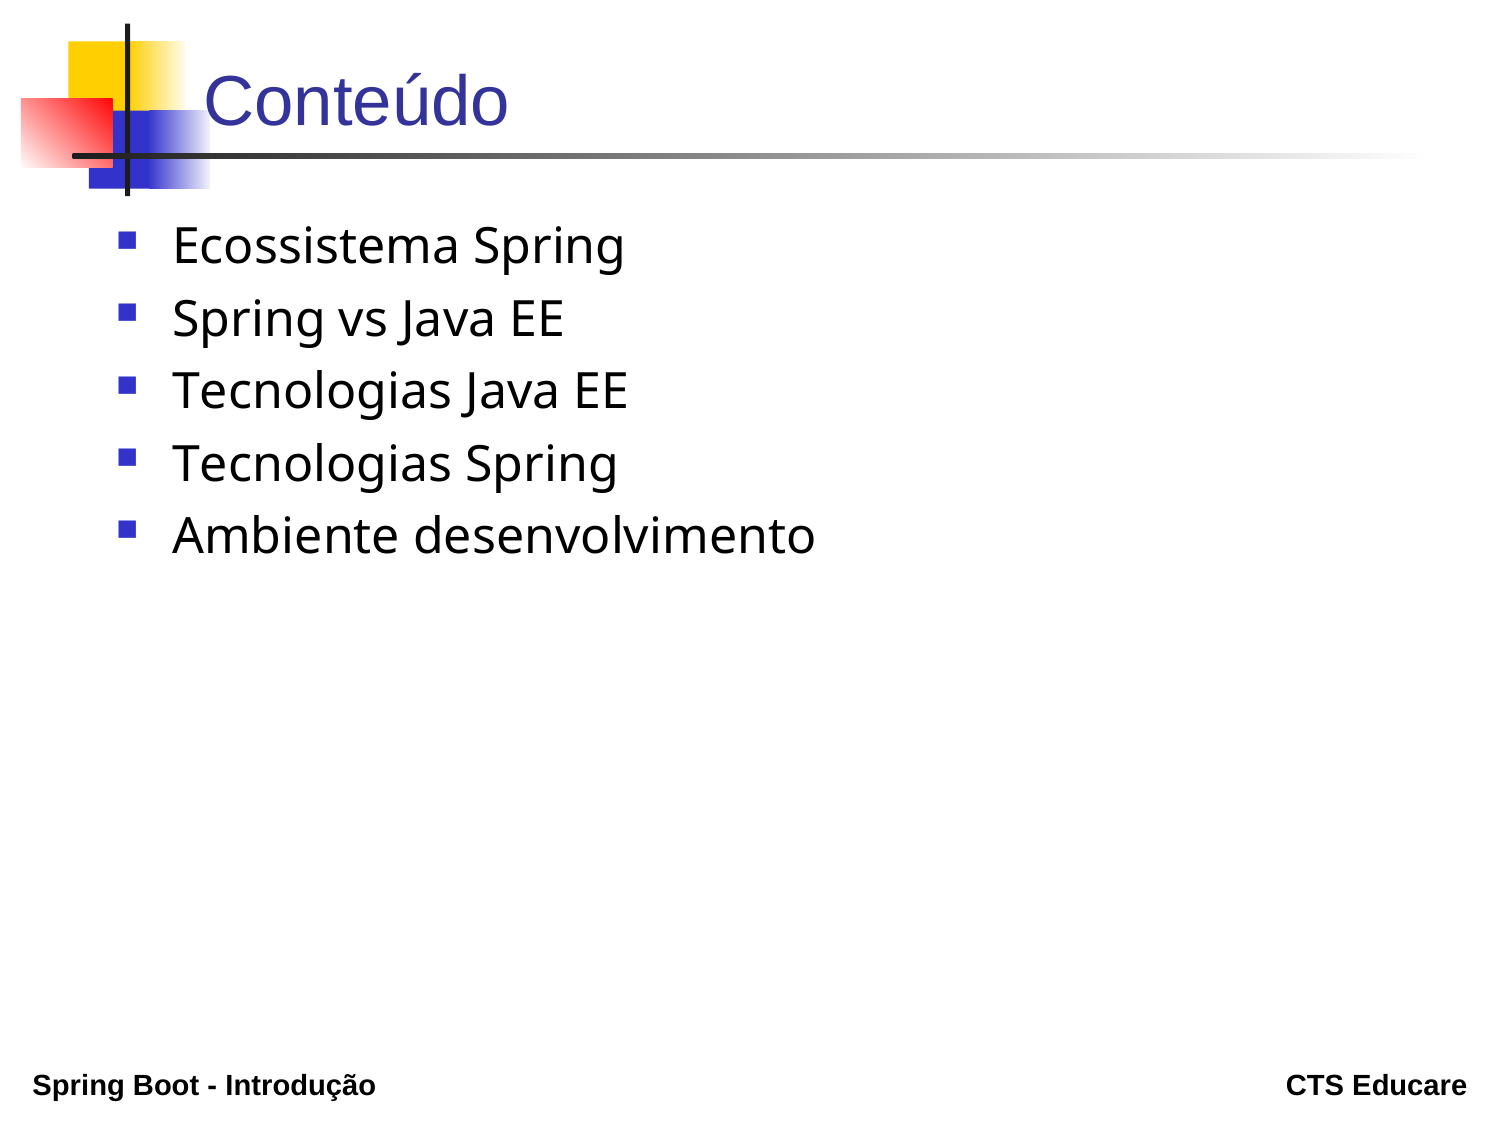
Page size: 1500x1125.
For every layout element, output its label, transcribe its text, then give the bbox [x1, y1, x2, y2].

title Conteúdo [188, 46, 1468, 149]
list Ecossistema Spring Spring vs Java EE Tecnologias Java EE Tecnologias Spring Ambiente desenvolvimento [100, 206, 1447, 1024]
